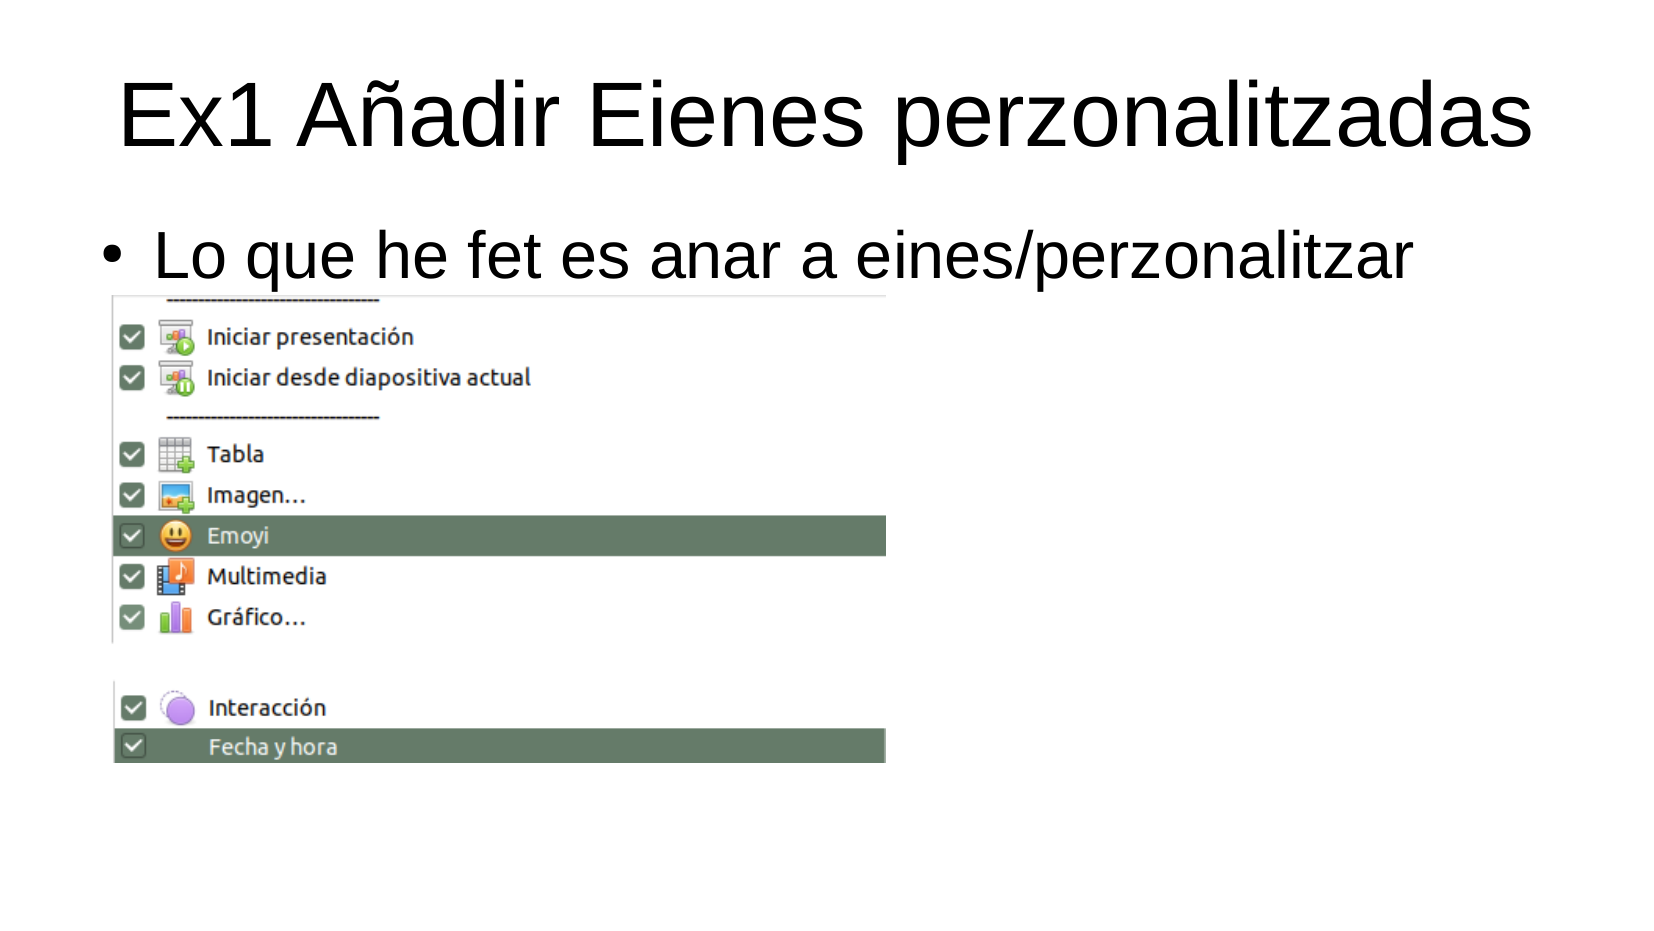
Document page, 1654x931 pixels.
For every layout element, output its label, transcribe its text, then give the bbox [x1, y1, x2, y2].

title Ex1 Añadir Eienes perzonalitzadas [82, 37, 1571, 193]
picture [101, 295, 886, 763]
list Lo que he fet es anar a eines/perzonalitzar [82, 217, 1571, 758]
